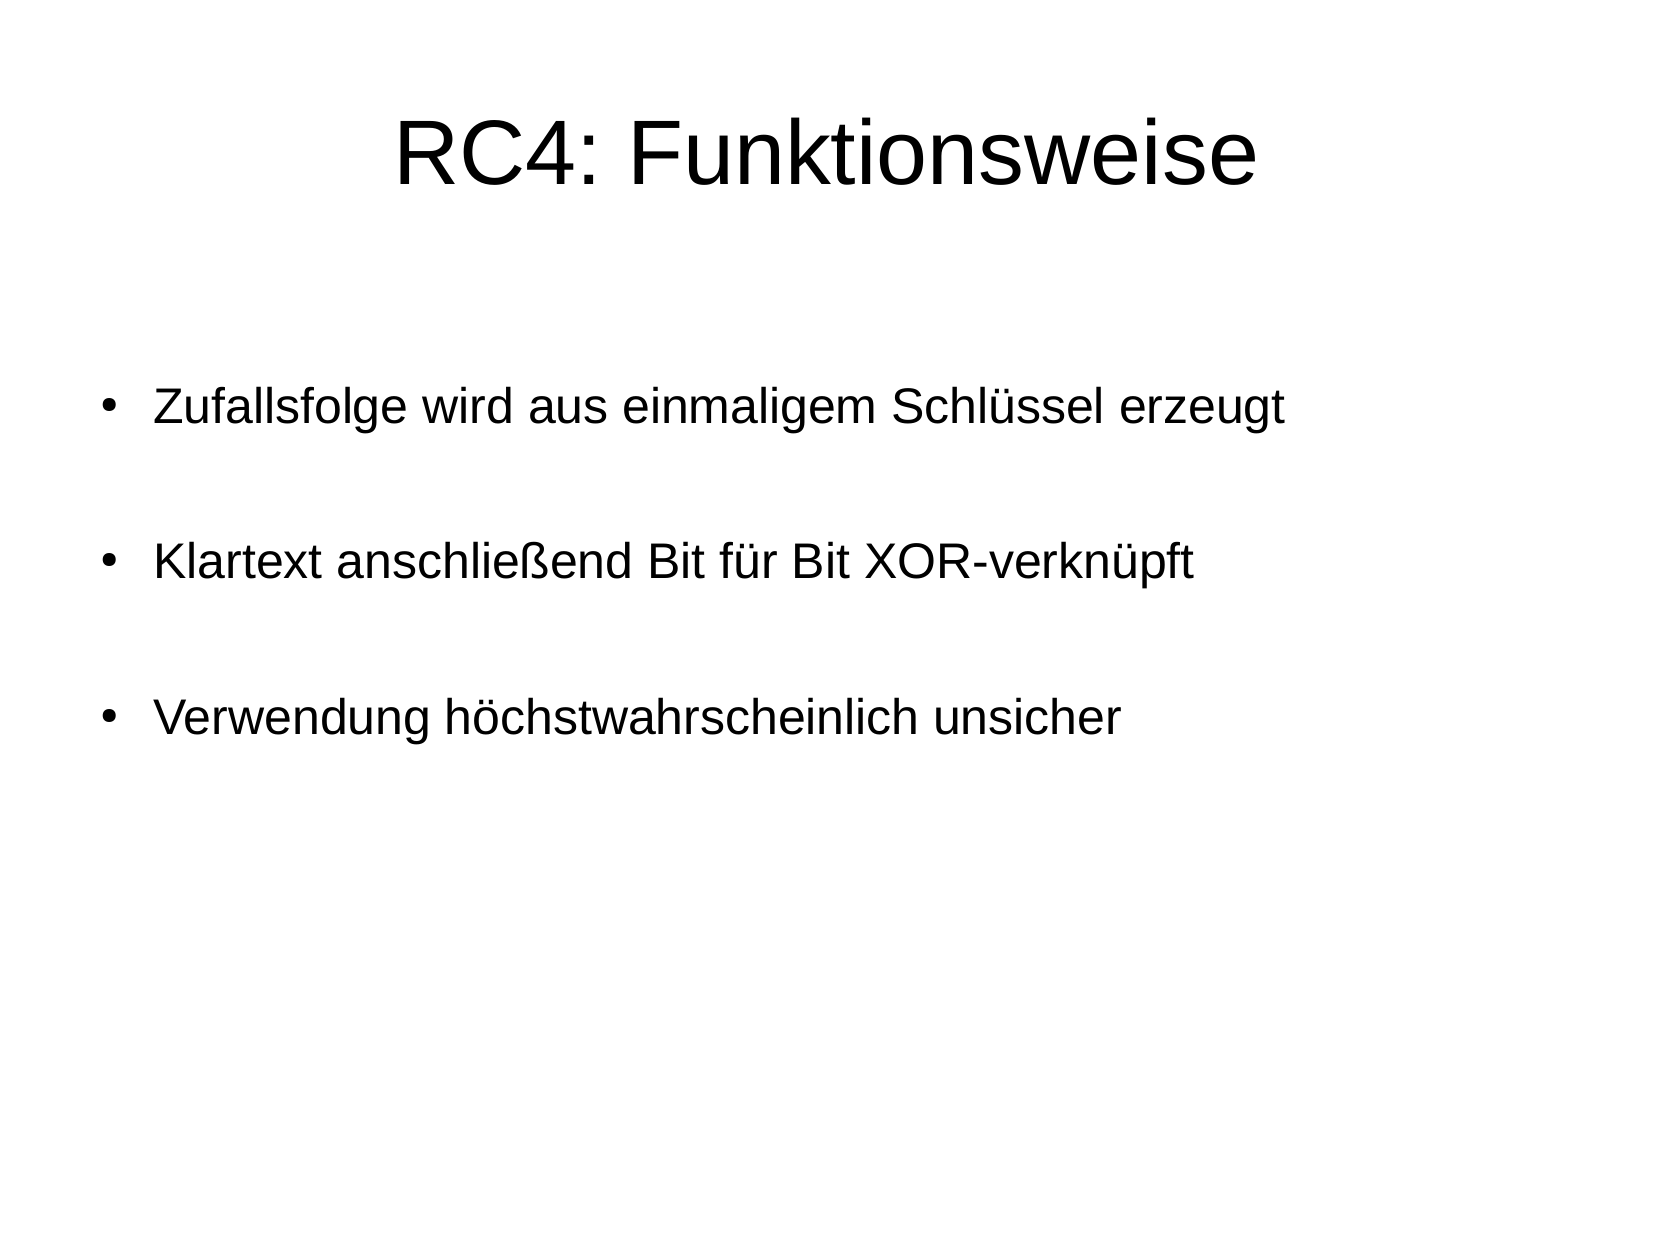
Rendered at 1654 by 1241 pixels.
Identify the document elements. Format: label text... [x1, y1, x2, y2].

list Zufallsfolge wird aus einmaligem Schlüssel erzeugt Klartext anschließend Bit für Bit XOR-verknüpft Verwendung höchstwahrscheinlich unsicher [82, 377, 1571, 1010]
title RC4: Funktionsweise [82, 49, 1571, 257]
